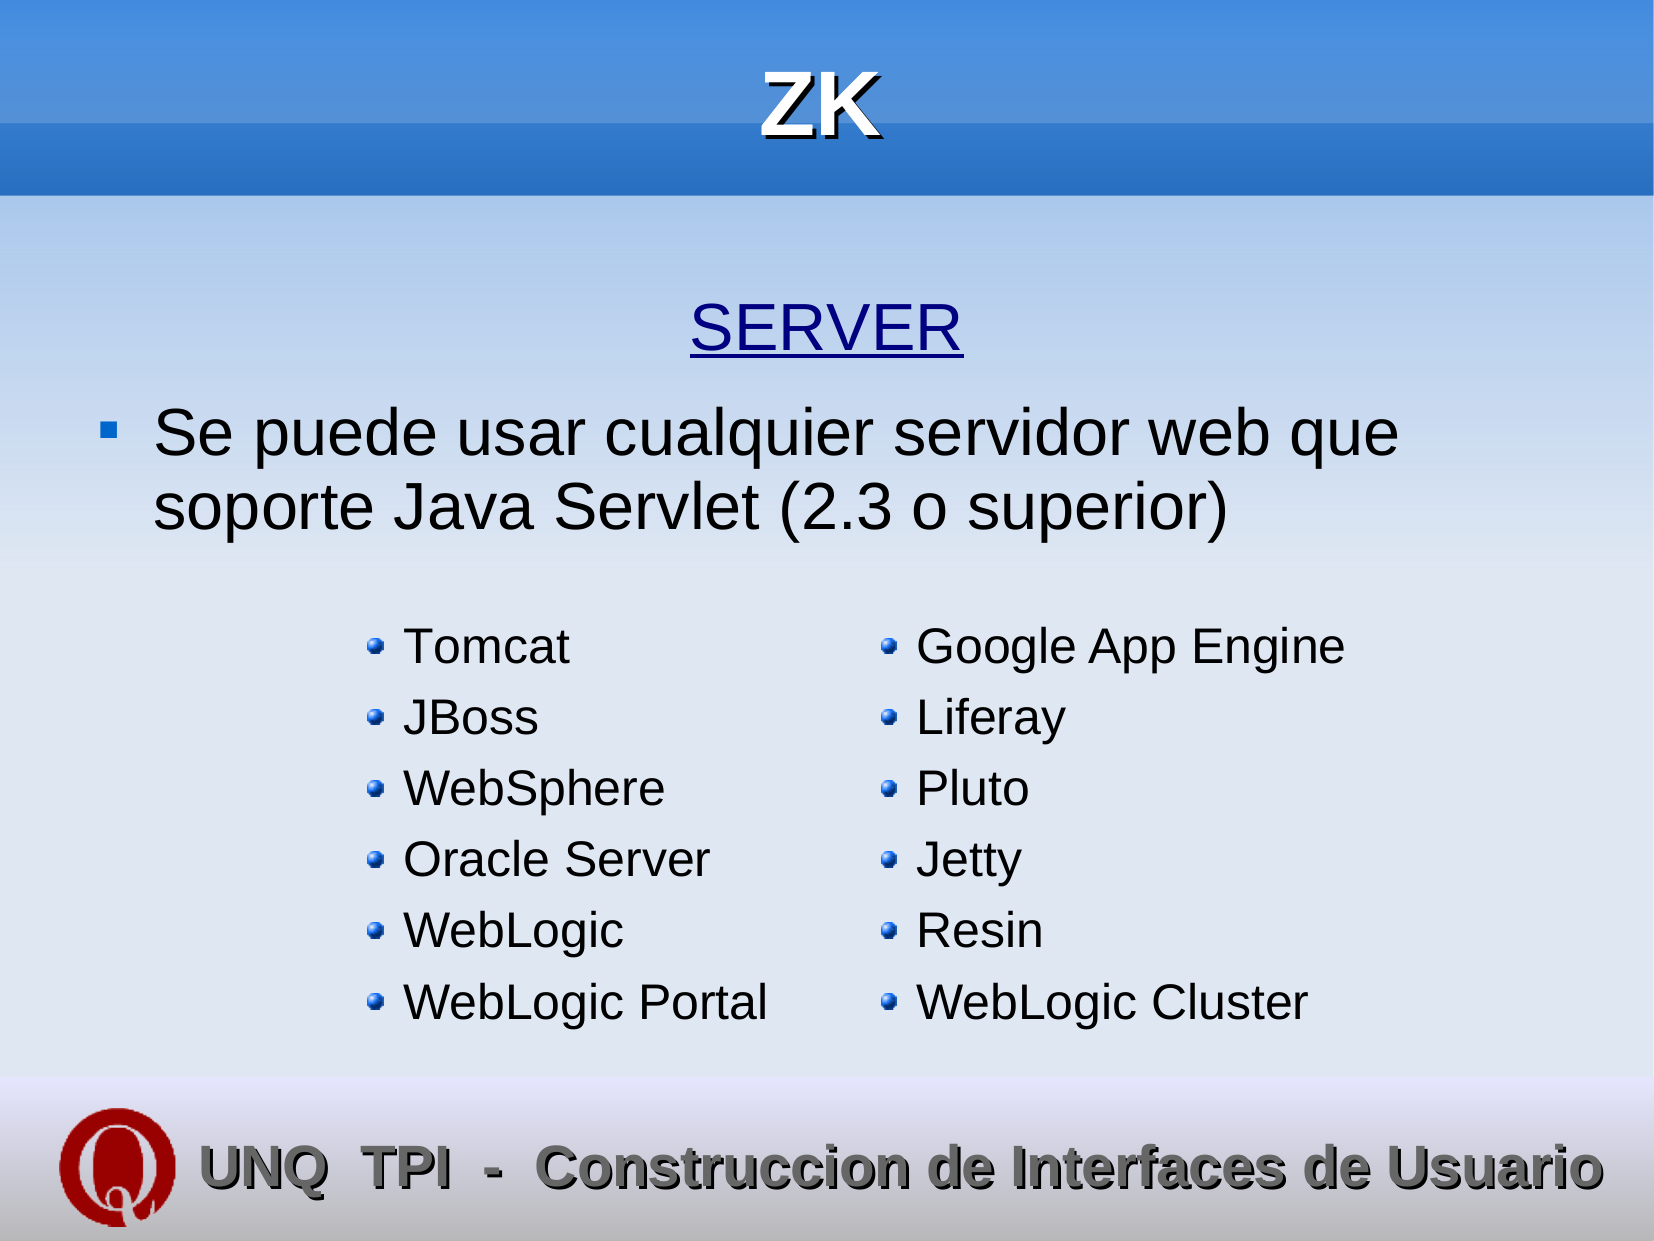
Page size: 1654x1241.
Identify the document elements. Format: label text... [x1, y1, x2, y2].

picture [881, 993, 897, 1010]
title ZK [76, 0, 1566, 208]
picture [367, 993, 384, 1010]
table_cell Liferay [795, 681, 1371, 753]
picture [367, 638, 384, 654]
picture [59, 1108, 178, 1227]
title UNQ TPI - Construccion de Interfaces de Usuario [0, 1077, 1654, 1241]
picture [881, 709, 897, 725]
picture [881, 851, 897, 868]
picture [881, 638, 897, 654]
picture [367, 709, 384, 725]
table_cell WebSphere [282, 753, 795, 824]
picture [881, 780, 897, 797]
picture [367, 780, 384, 797]
picture [367, 922, 384, 939]
table_cell Resin [795, 895, 1371, 966]
table_cell JBoss [282, 681, 795, 753]
table_cell WebLogic Portal [282, 966, 795, 1037]
list SERVER Se puede usar cualquier servidor web que soporte Java Servlet (2.3 o superior) [82, 290, 1571, 1077]
table_cell WebLogic [282, 895, 795, 966]
picture [0, 0, 1654, 1077]
table_cell WebLogic Cluster [795, 966, 1371, 1037]
table_header Tomcat [282, 610, 795, 681]
table_cell Pluto [795, 753, 1371, 824]
picture [367, 851, 384, 868]
table_cell Oracle Server [282, 824, 795, 895]
picture [881, 922, 897, 939]
table_cell Jetty [795, 824, 1371, 895]
table_header Google App Engine [795, 610, 1371, 681]
